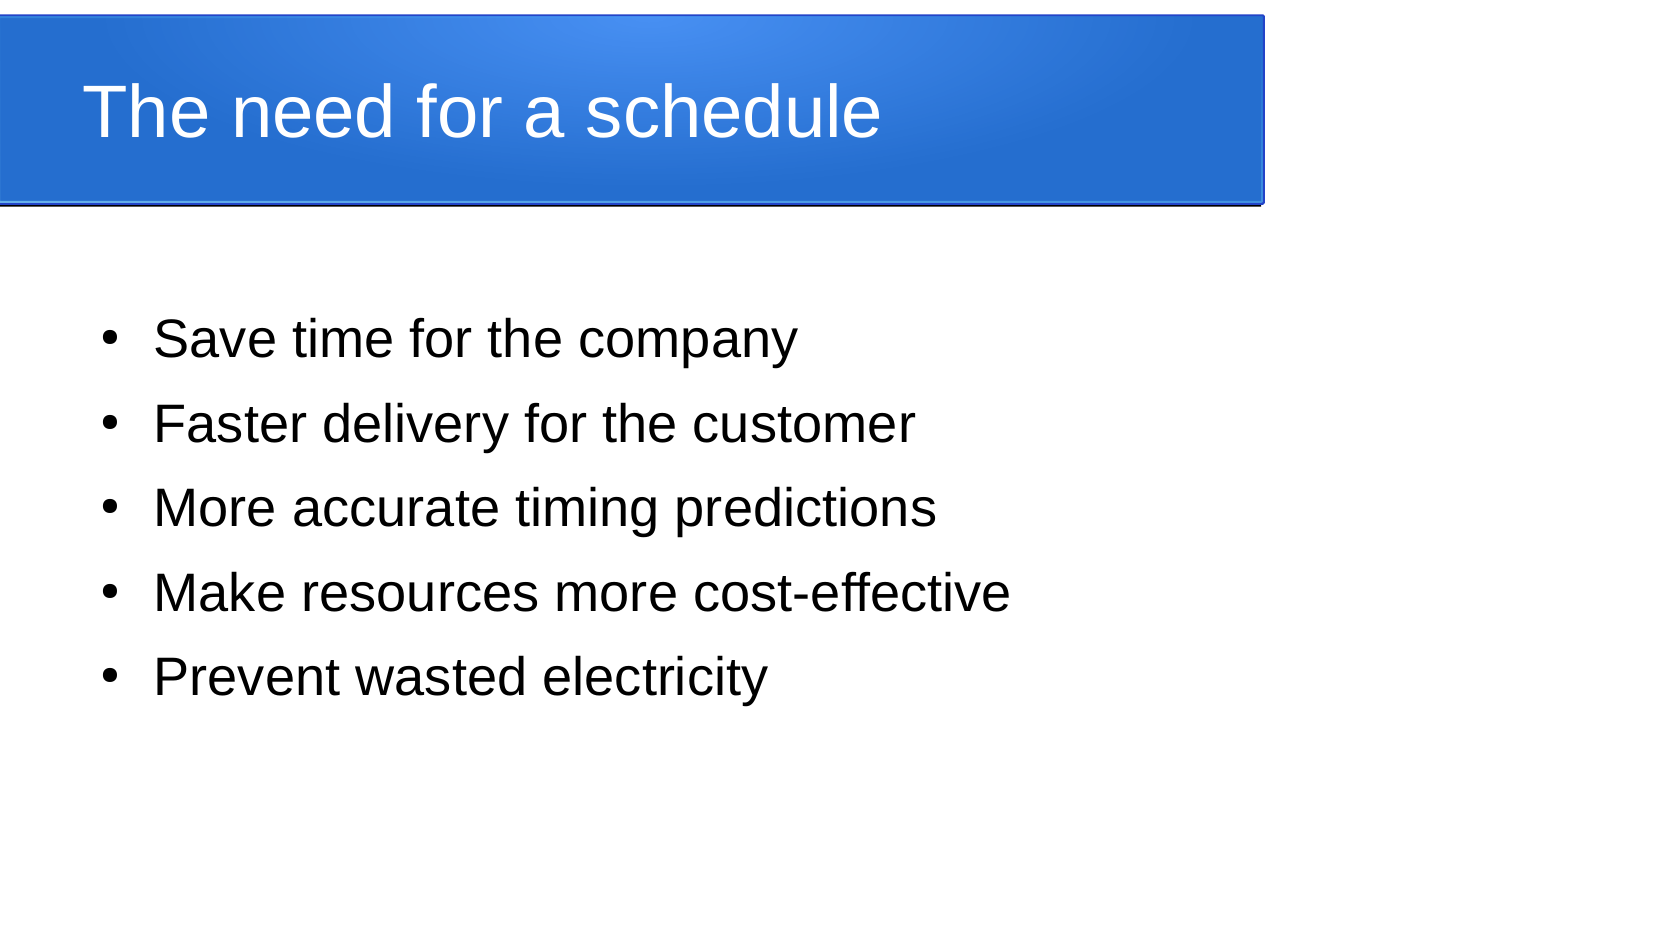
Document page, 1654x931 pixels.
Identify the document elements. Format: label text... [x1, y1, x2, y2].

list Save time for the company Faster delivery for the customer More accurate timing predictions Make resources more cost-effective Prevent wasted electricity [82, 224, 1571, 910]
title The need for a schedule [82, 35, 1235, 189]
